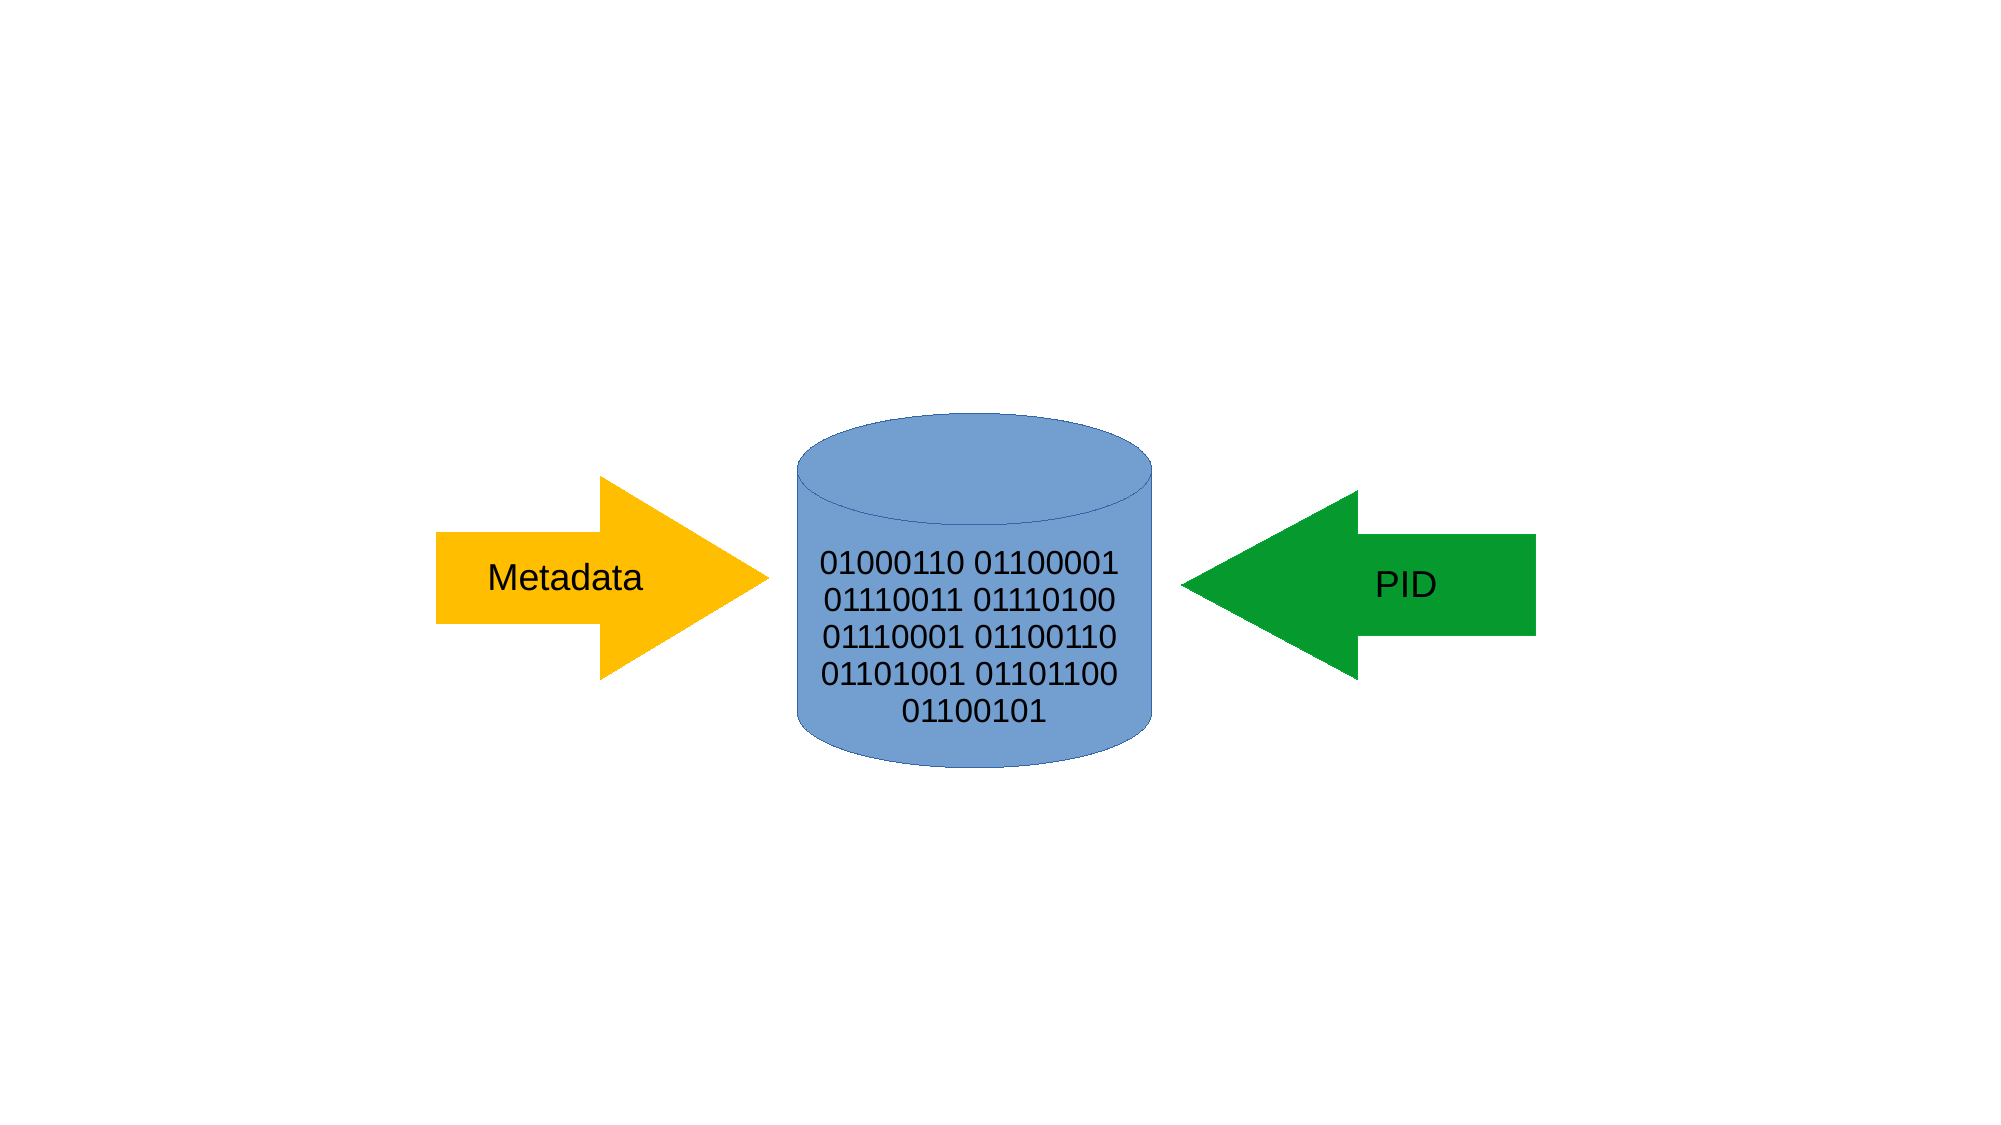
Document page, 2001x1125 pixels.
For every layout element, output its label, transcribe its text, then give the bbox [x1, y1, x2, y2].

text_box Metadata [436, 476, 769, 680]
text_box 01000110 01100001 01110011 01110100 01110001 01100110 01101001 01101100 01100101 [797, 413, 1152, 768]
text_box PID [1181, 490, 1536, 680]
